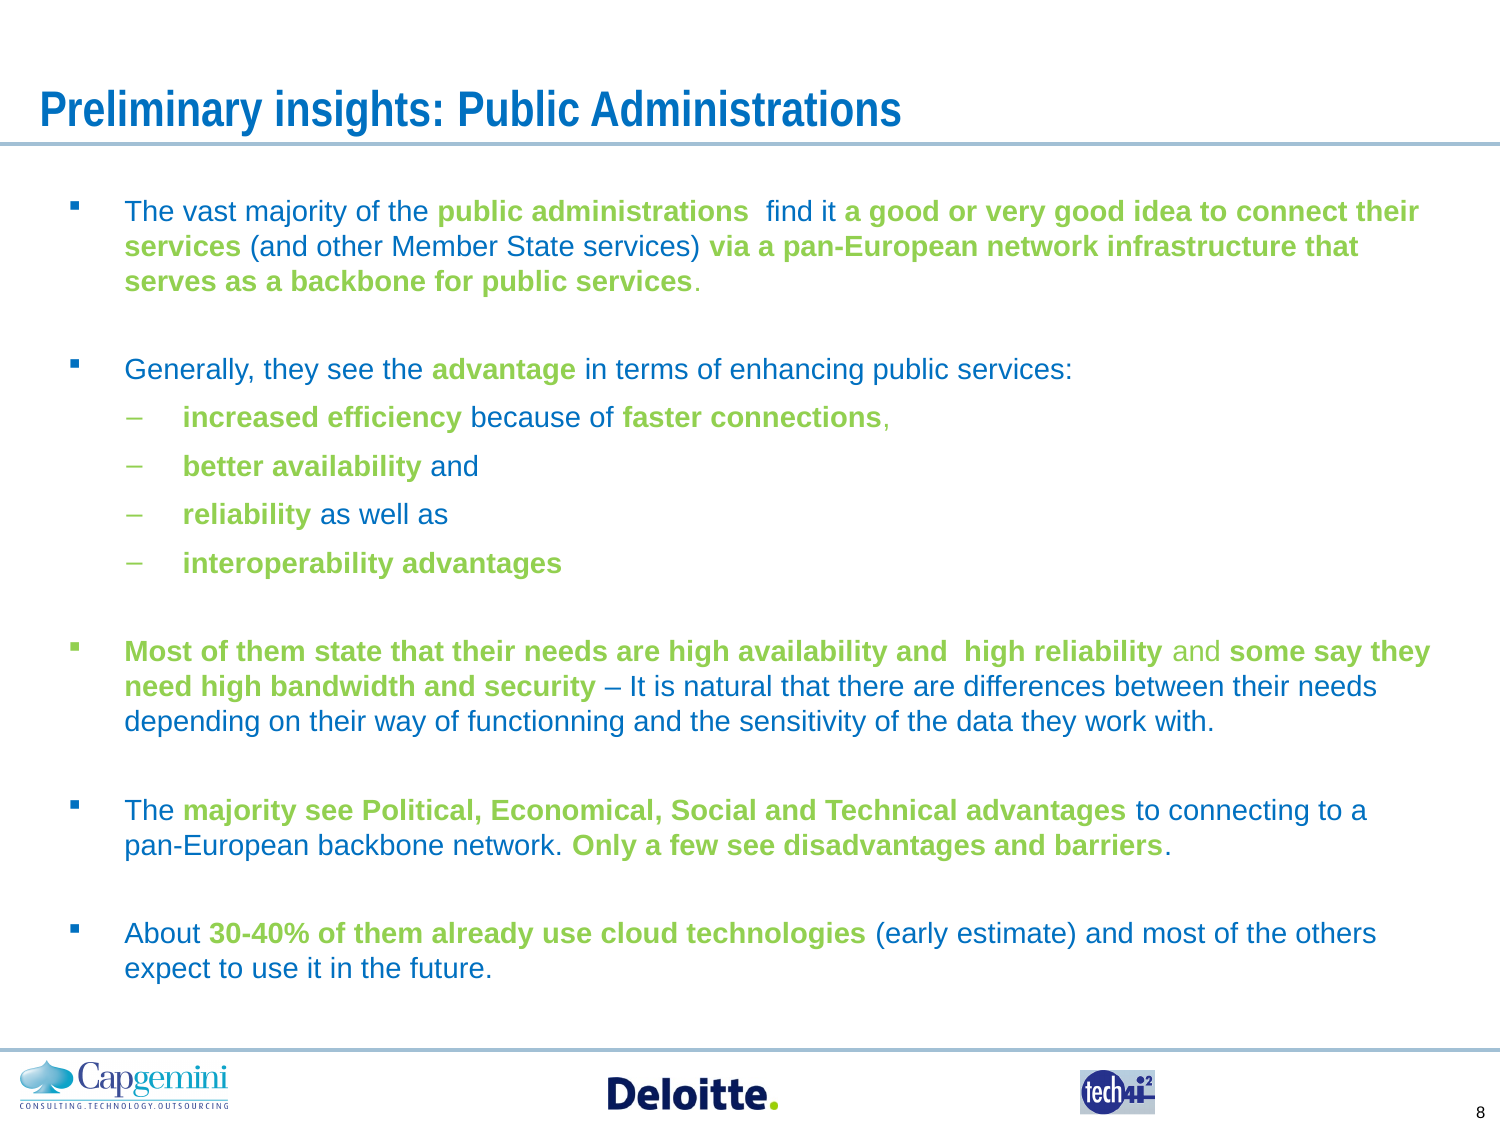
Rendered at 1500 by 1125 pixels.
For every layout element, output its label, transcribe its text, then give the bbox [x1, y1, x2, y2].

picture [608, 1083, 778, 1110]
list The vast majority of the public administrations find it a good or very good idea to connect their services (and other Member State services) via a pan-European network infrastructure that serves as a backbone for public services. Generally, they see the advantage in terms of enhancing public services: increased efficiency because of faster connections, better availability and reliability as well as interoperability advantages Most of them state that their needs are high availability and high reliability and some say they need high bandwidth and security – It is natural that there are differences between their needs depending on their way of functionning and the sensitivity of the data they work with. The majority see Political, Economical, Social and Technical advantages to connecting to a pan-European backbone network. Only a few see disadvantages and barriers. About 30-40% of them already use cloud technologies (early estimate) and most of the others expect to use it in the future. [53, 184, 1447, 1083]
text_box <number> [1149, 1101, 1500, 1125]
title Preliminary insights: Public Administrations [24, 18, 1500, 145]
picture [1080, 1083, 1155, 1115]
picture [20, 1060, 228, 1109]
